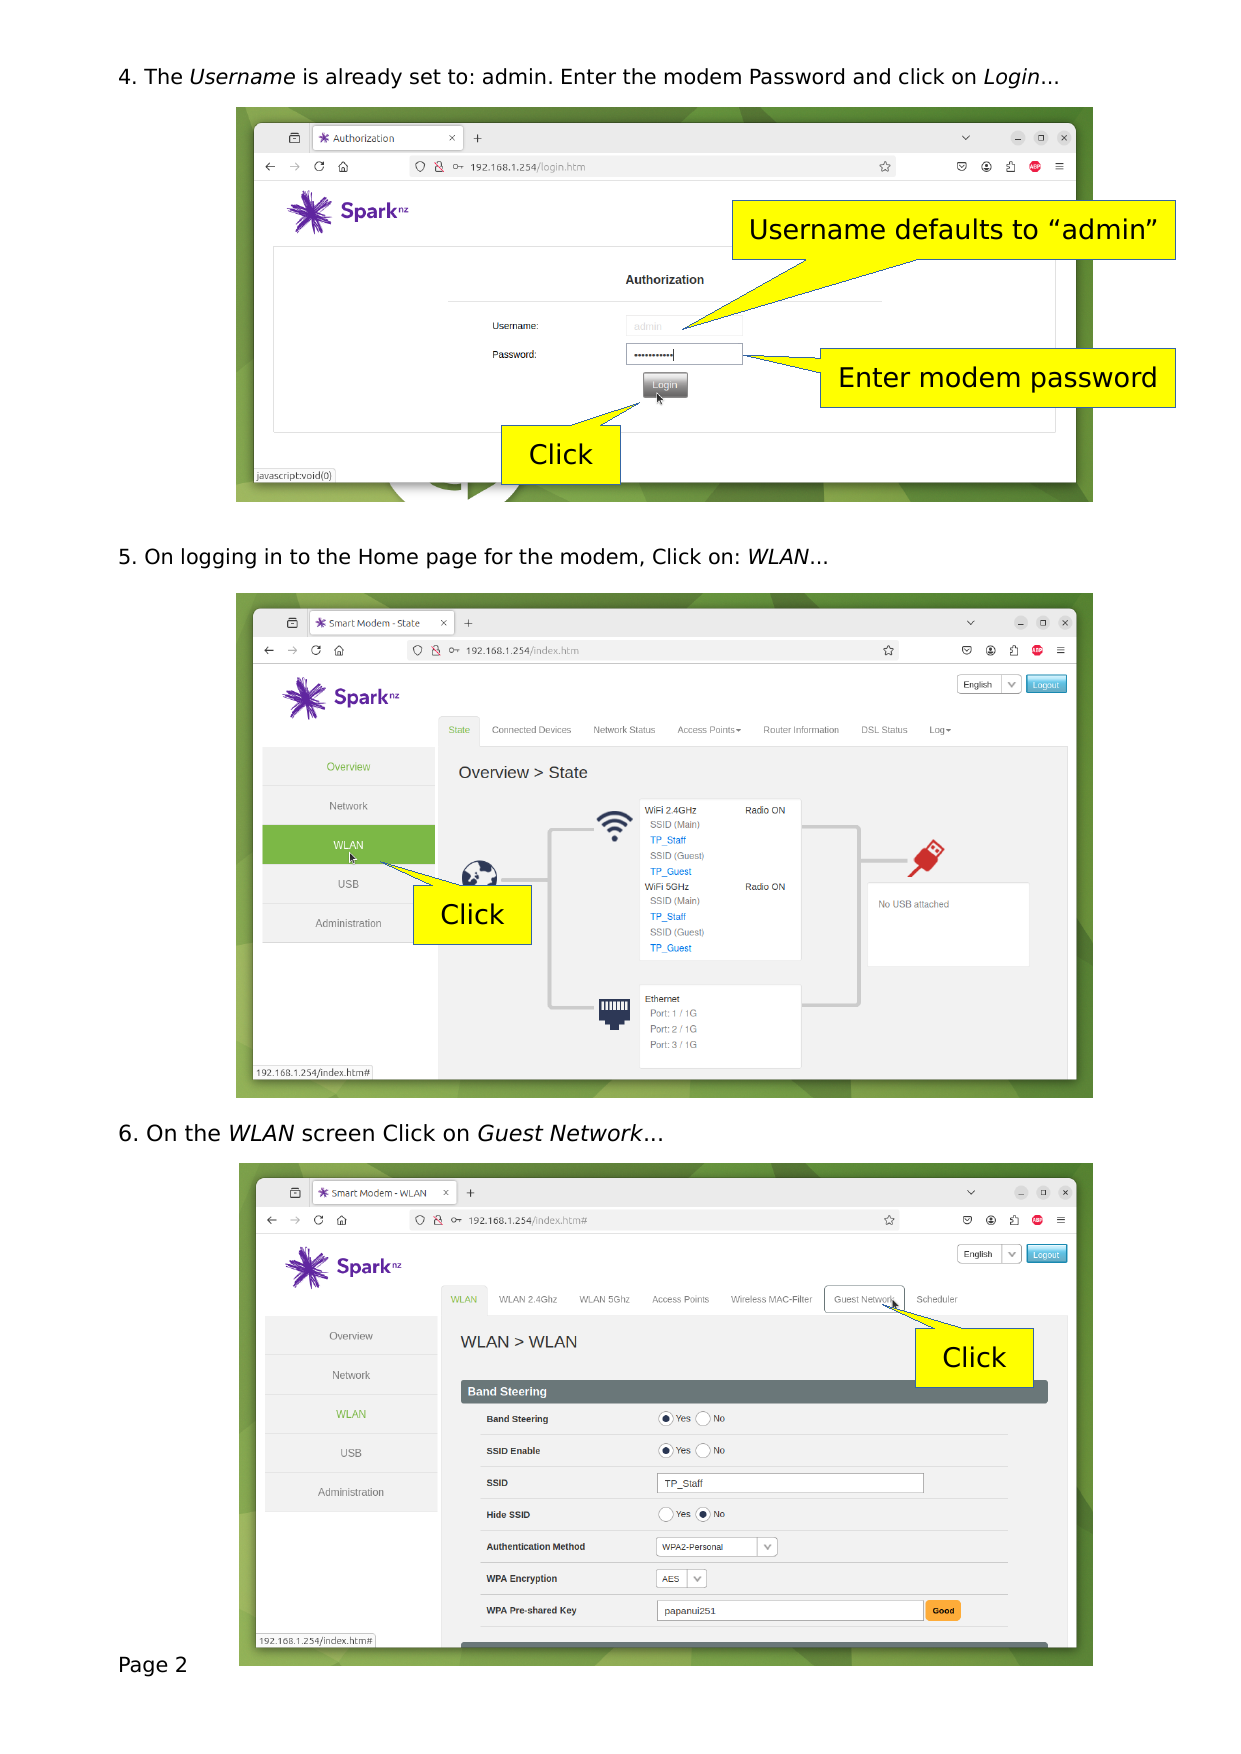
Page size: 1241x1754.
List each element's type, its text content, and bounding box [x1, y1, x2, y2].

text_box Click [882, 1304, 1034, 1388]
text_box Click [380, 861, 532, 945]
text_box Username defaults to “admin” [682, 200, 1176, 330]
picture [239, 1163, 1093, 1666]
text_box Page <number> [118, 1653, 1182, 1697]
picture [236, 593, 1093, 1098]
text_box 6. On the WLAN screen Click on Guest Network... [118, 1120, 1182, 1178]
text_box Click [501, 402, 640, 485]
picture [236, 107, 1093, 502]
text_box Enter modem password [743, 348, 1176, 408]
text_box 4. The Username is already set to: admin. Enter the modem Password and click on Login... [118, 65, 1182, 122]
text_box 5. On logging in to the Home page for the modem, Click on: WLAN... [118, 545, 1182, 573]
